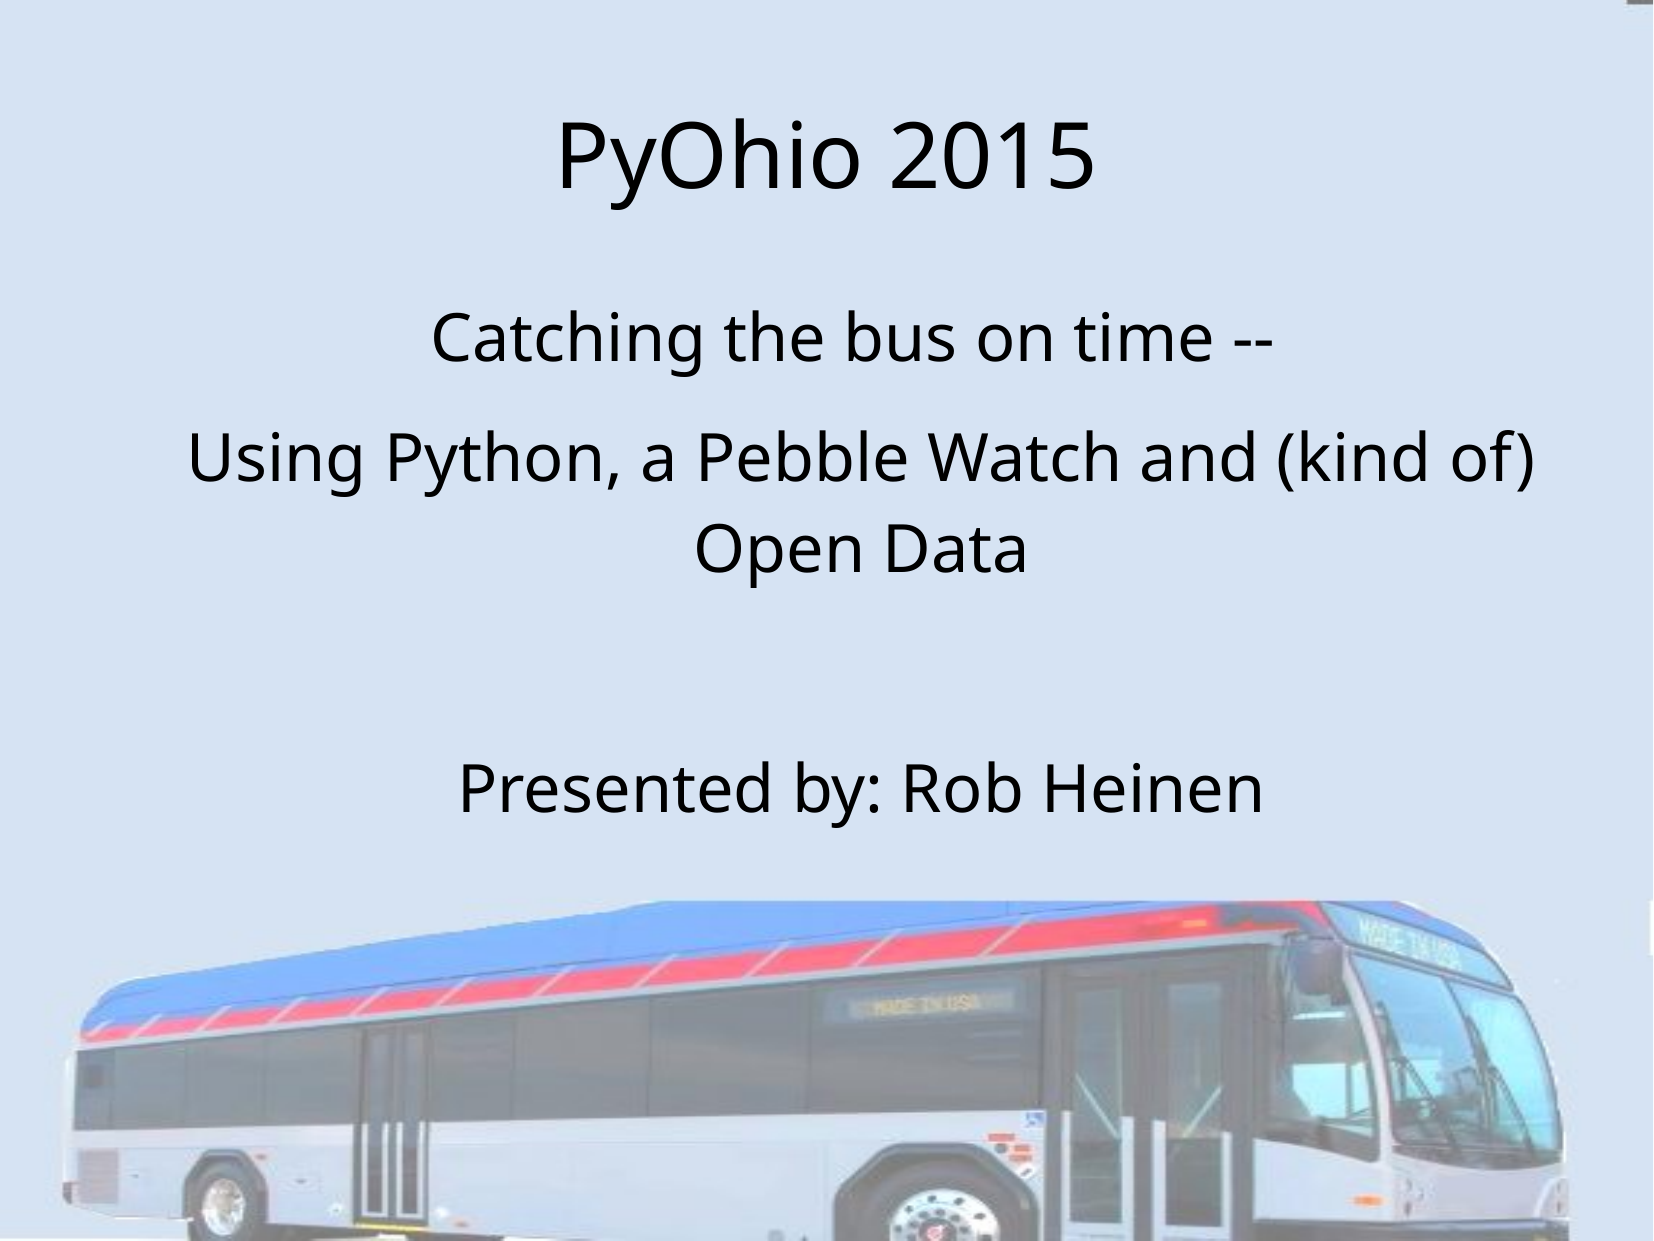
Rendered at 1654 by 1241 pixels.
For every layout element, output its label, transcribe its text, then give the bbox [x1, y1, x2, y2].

title PyOhio 2015 [82, 49, 1571, 257]
picture [0, 0, 1654, 1241]
list Catching the bus on time -- Using Python, a Pebble Watch and (kind of) Open Data Presented by: Rob Heinen [82, 290, 1571, 1010]
